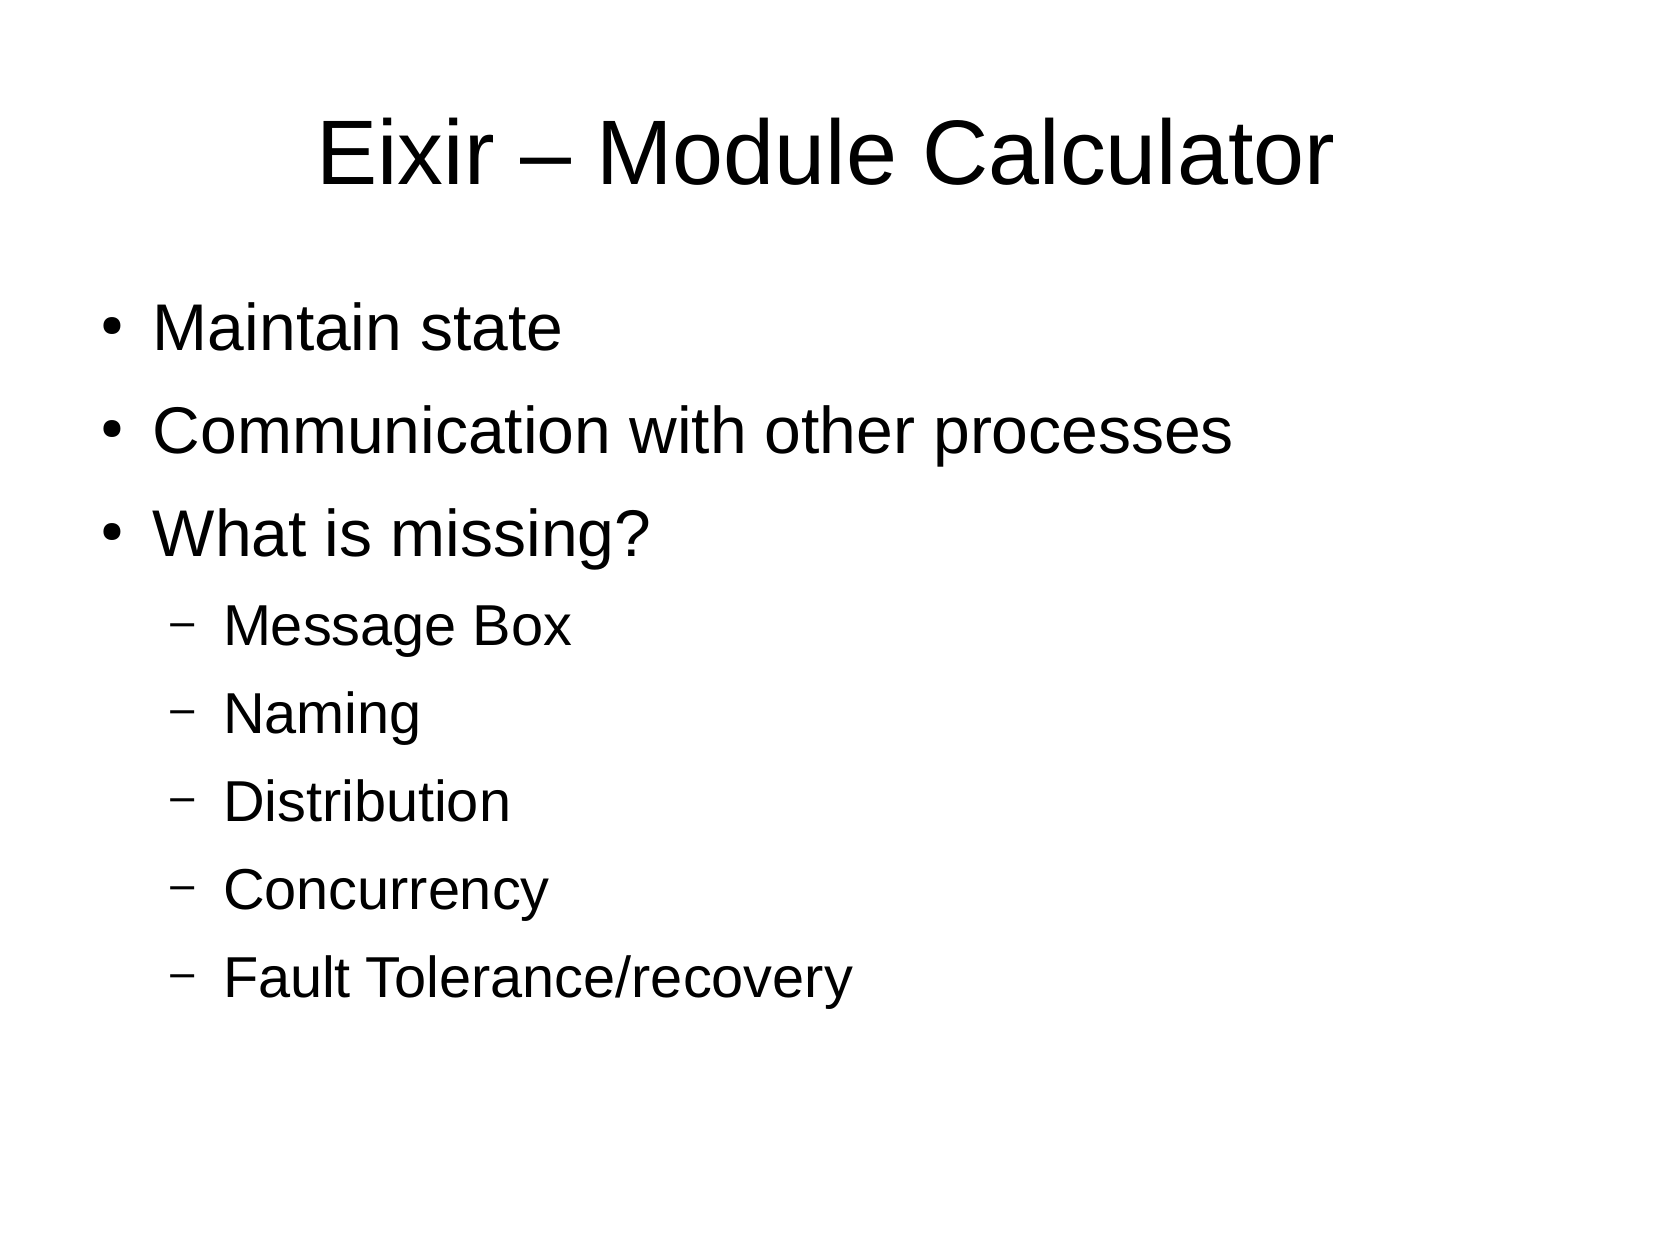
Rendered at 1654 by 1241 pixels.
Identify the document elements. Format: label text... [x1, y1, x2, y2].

title Eixir – Module Calculator [82, 49, 1571, 257]
list Maintain state Communication with other processes What is missing? Message Box Naming Distribution Concurrency Fault Tolerance/recovery [82, 290, 1571, 1010]
